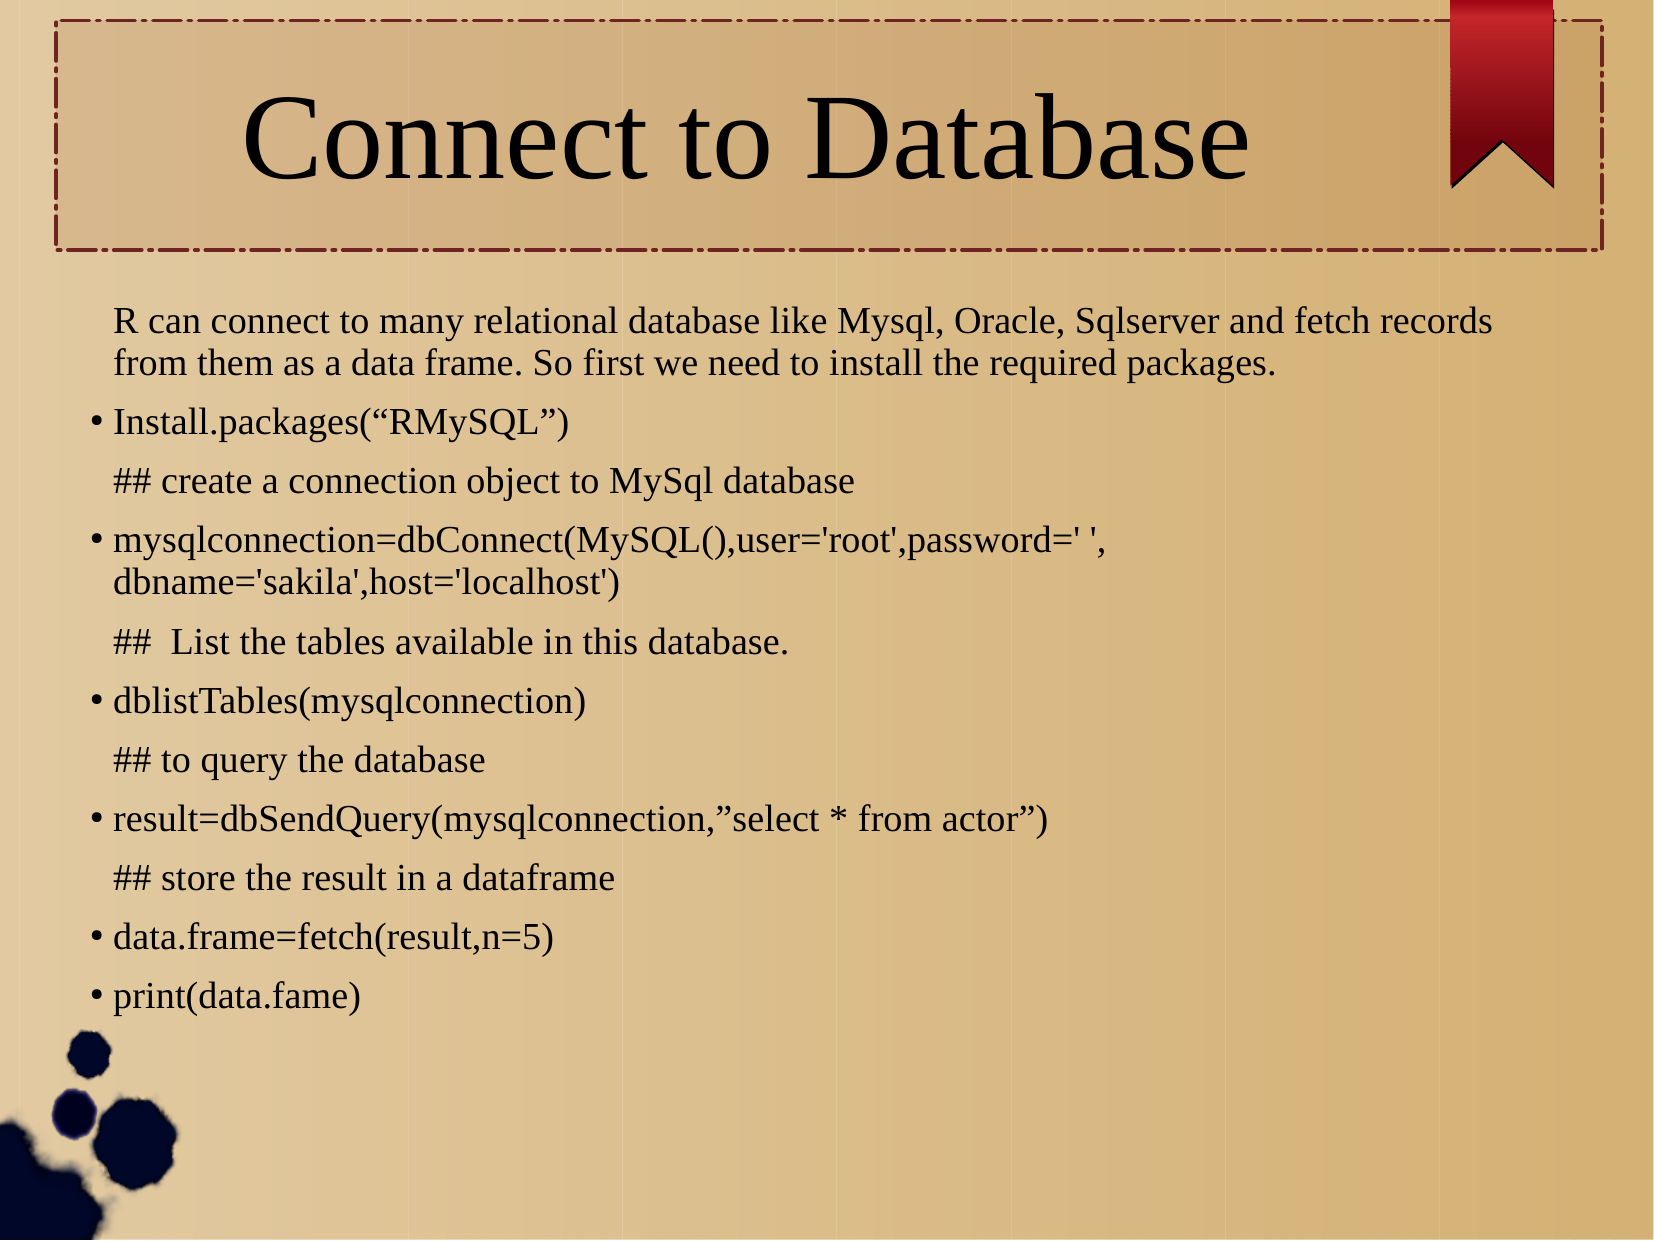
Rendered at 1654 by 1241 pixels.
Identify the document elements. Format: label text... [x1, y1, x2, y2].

title Connect to Database [82, 47, 1412, 229]
list R can connect to many relational database like Mysql, Oracle, Sqlserver and fetch records from them as a data frame. So first we need to install the required packages. Install.packages(“RMySQL”) ## create a connection object to MySql database mysqlconnection=dbConnect(MySQL(),user='root',password=' ', dbname='sakila',host='localhost') ## List the tables available in this database. dblistTables(mysqlconnection) ## to query the database result=dbSendQuery(mysqlconnection,”select * from actor”) ## store the result in a dataframe data.frame=fetch(result,n=5) print(data.fame) [82, 299, 1571, 1019]
